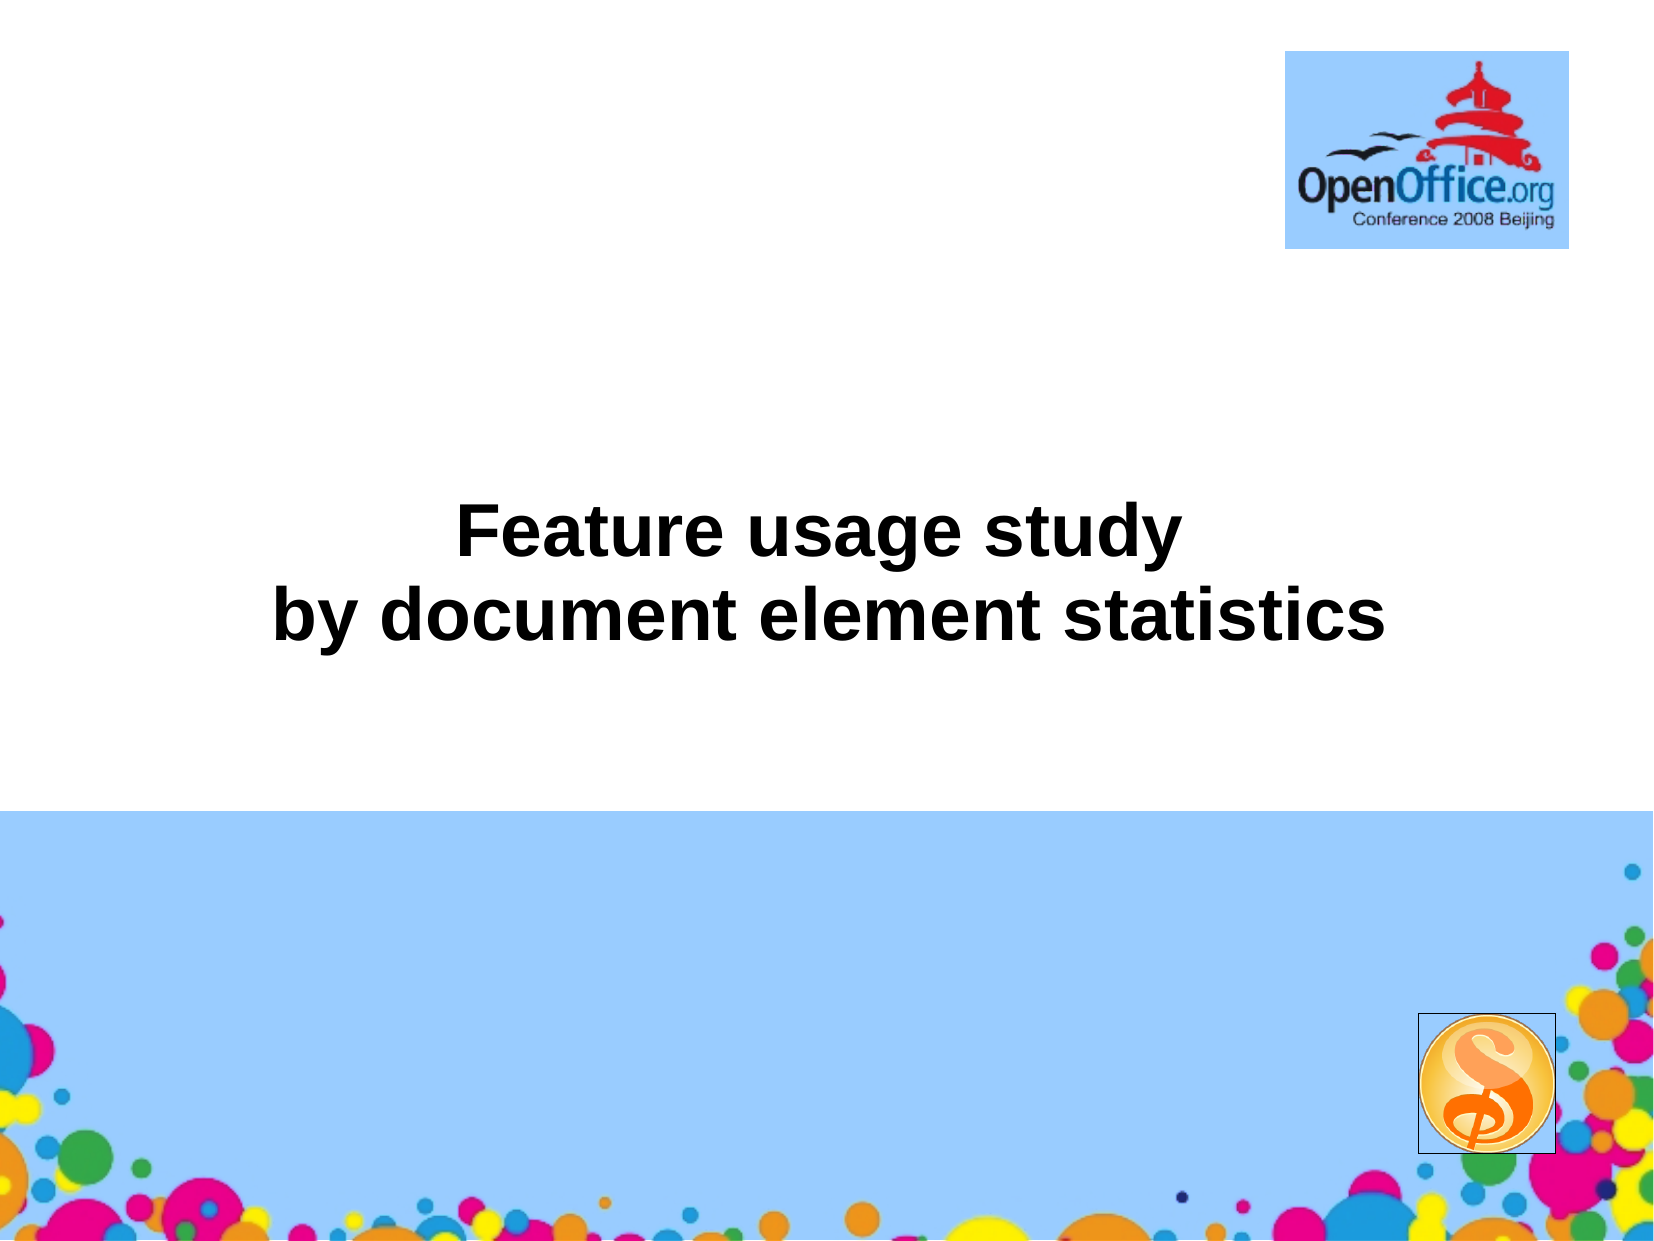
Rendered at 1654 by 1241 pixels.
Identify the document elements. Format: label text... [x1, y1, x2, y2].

picture [1285, 51, 1569, 250]
picture [0, 810, 1654, 1241]
title Feature usage study by document element statistics [80, 469, 1580, 677]
